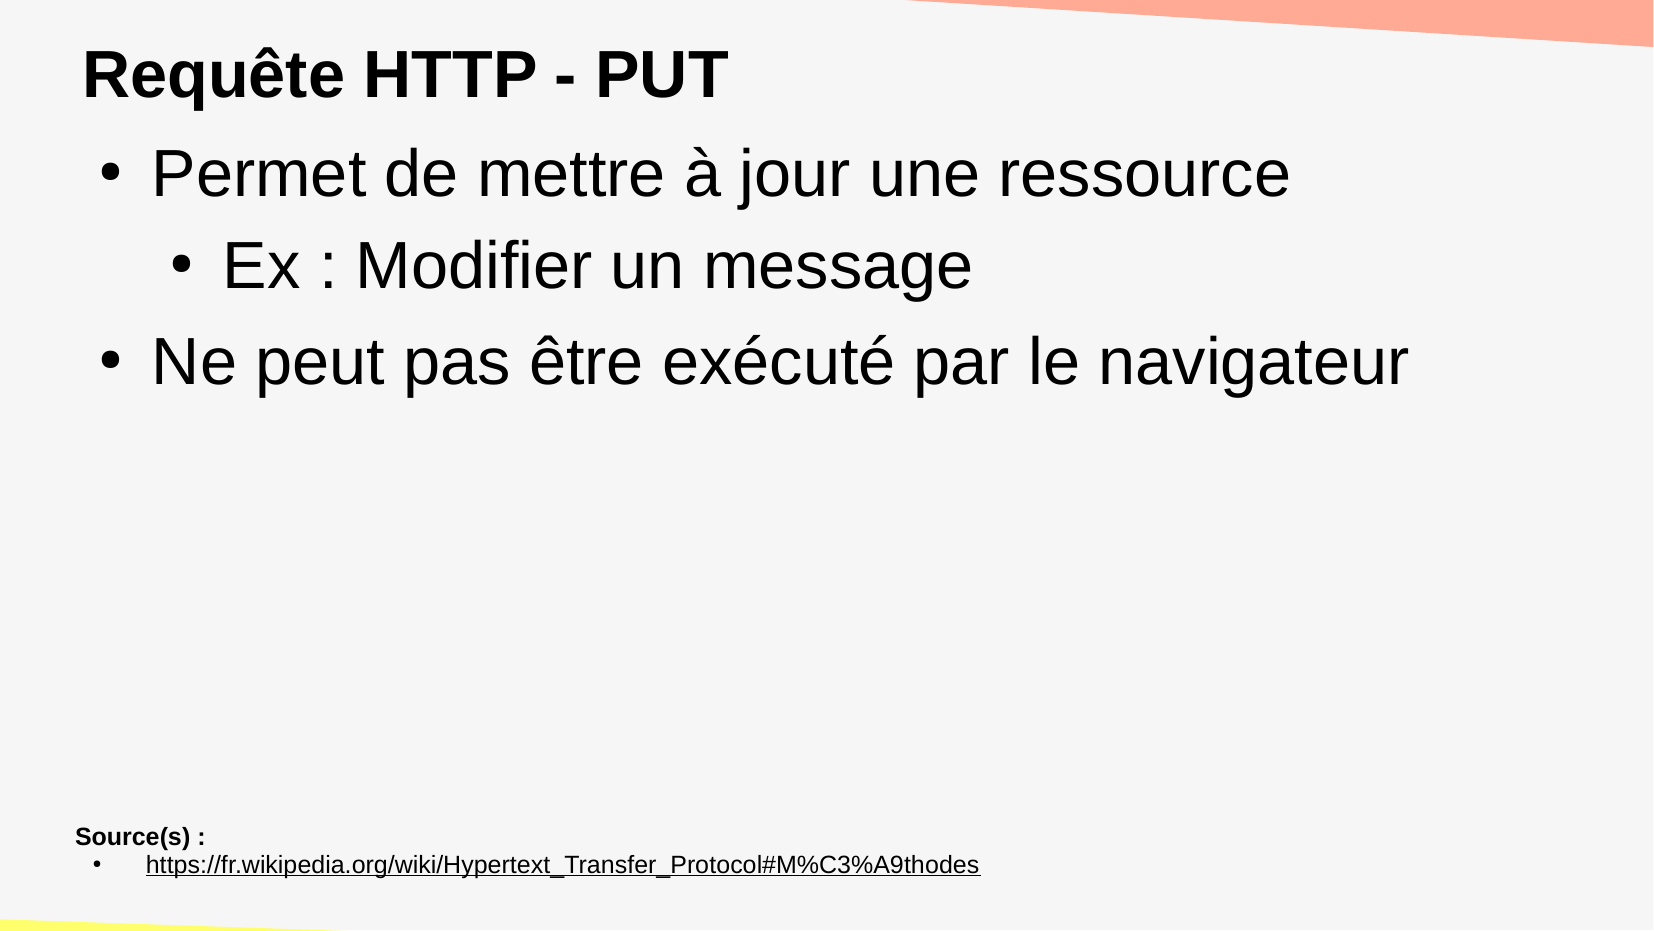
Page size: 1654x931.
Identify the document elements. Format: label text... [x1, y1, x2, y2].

title Requête HTTP - PUT [82, 37, 1571, 114]
text_box [0, 919, 347, 931]
text_box [904, 0, 1654, 48]
list Permet de mettre à jour une ressource Ex : Modifier un message Ne peut pas être exécuté par le navigateur [80, 135, 1620, 621]
text_box Source(s) : https://fr.wikipedia.org/wiki/Hypertext_Transfer_Protocol#M%C3%A9thodes [60, 815, 1546, 929]
